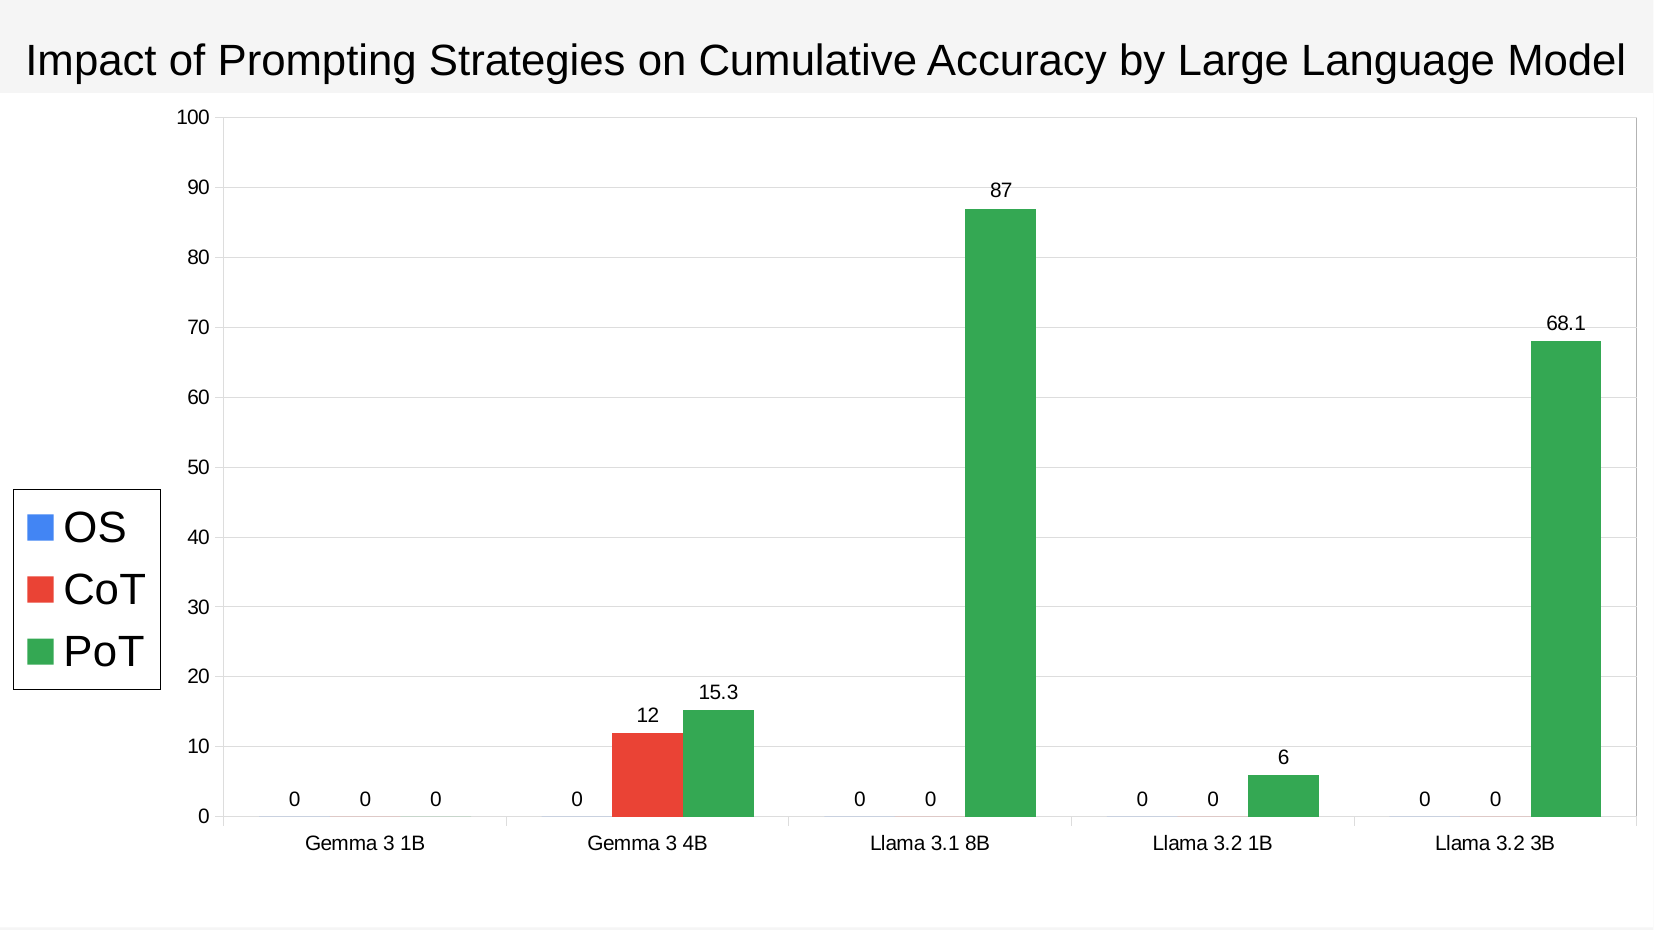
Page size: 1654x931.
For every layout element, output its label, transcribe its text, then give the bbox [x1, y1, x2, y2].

title Impact of Prompting Strategies on Cumulative Accuracy by Large Language Model [0, 29, 1654, 92]
chart [0, 93, 1653, 928]
